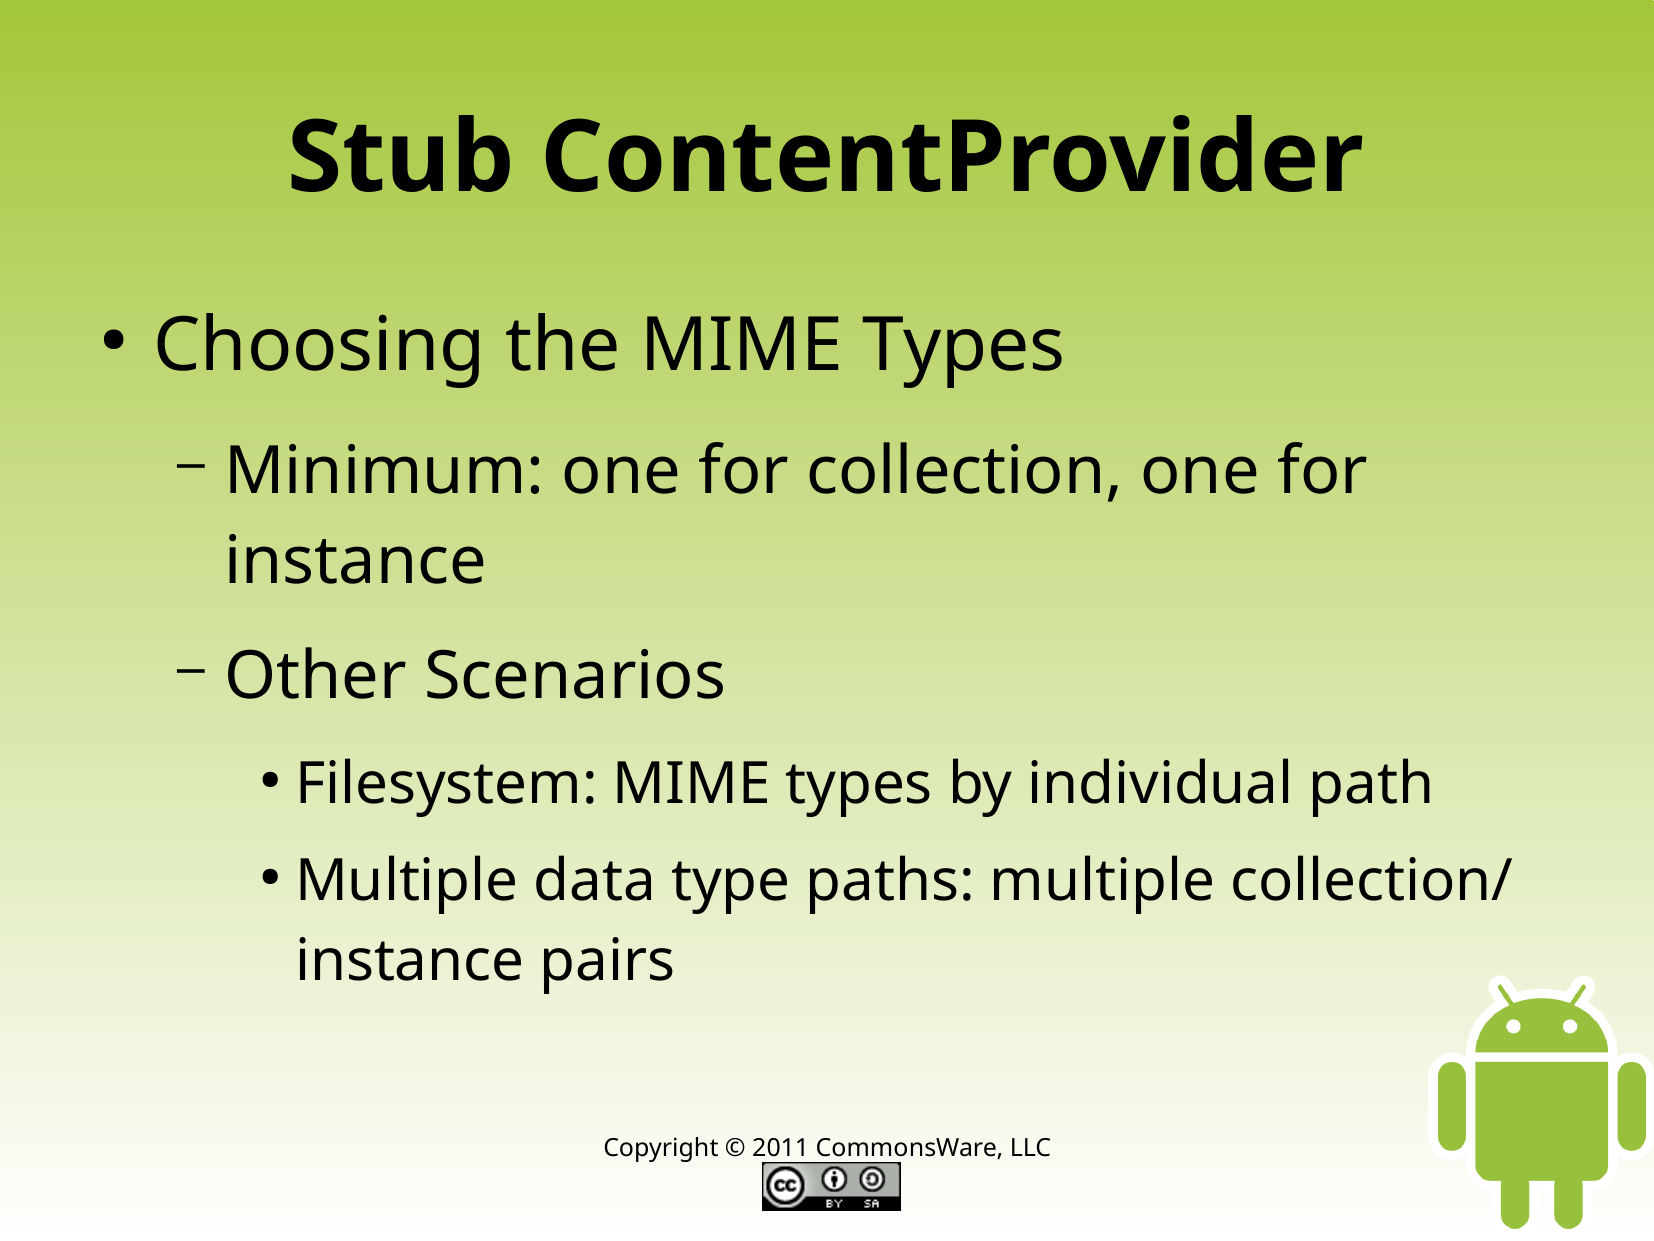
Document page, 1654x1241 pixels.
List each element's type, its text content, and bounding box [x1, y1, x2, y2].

picture [1428, 975, 1654, 1238]
picture [762, 1162, 901, 1211]
title Stub ContentProvider [82, 49, 1571, 257]
list Choosing the MIME Types Minimum: one for collection, one for instance Other Scenarios Filesystem: MIME types by individual path Multiple data type paths: multiple collection/ instance pairs [82, 290, 1571, 1094]
